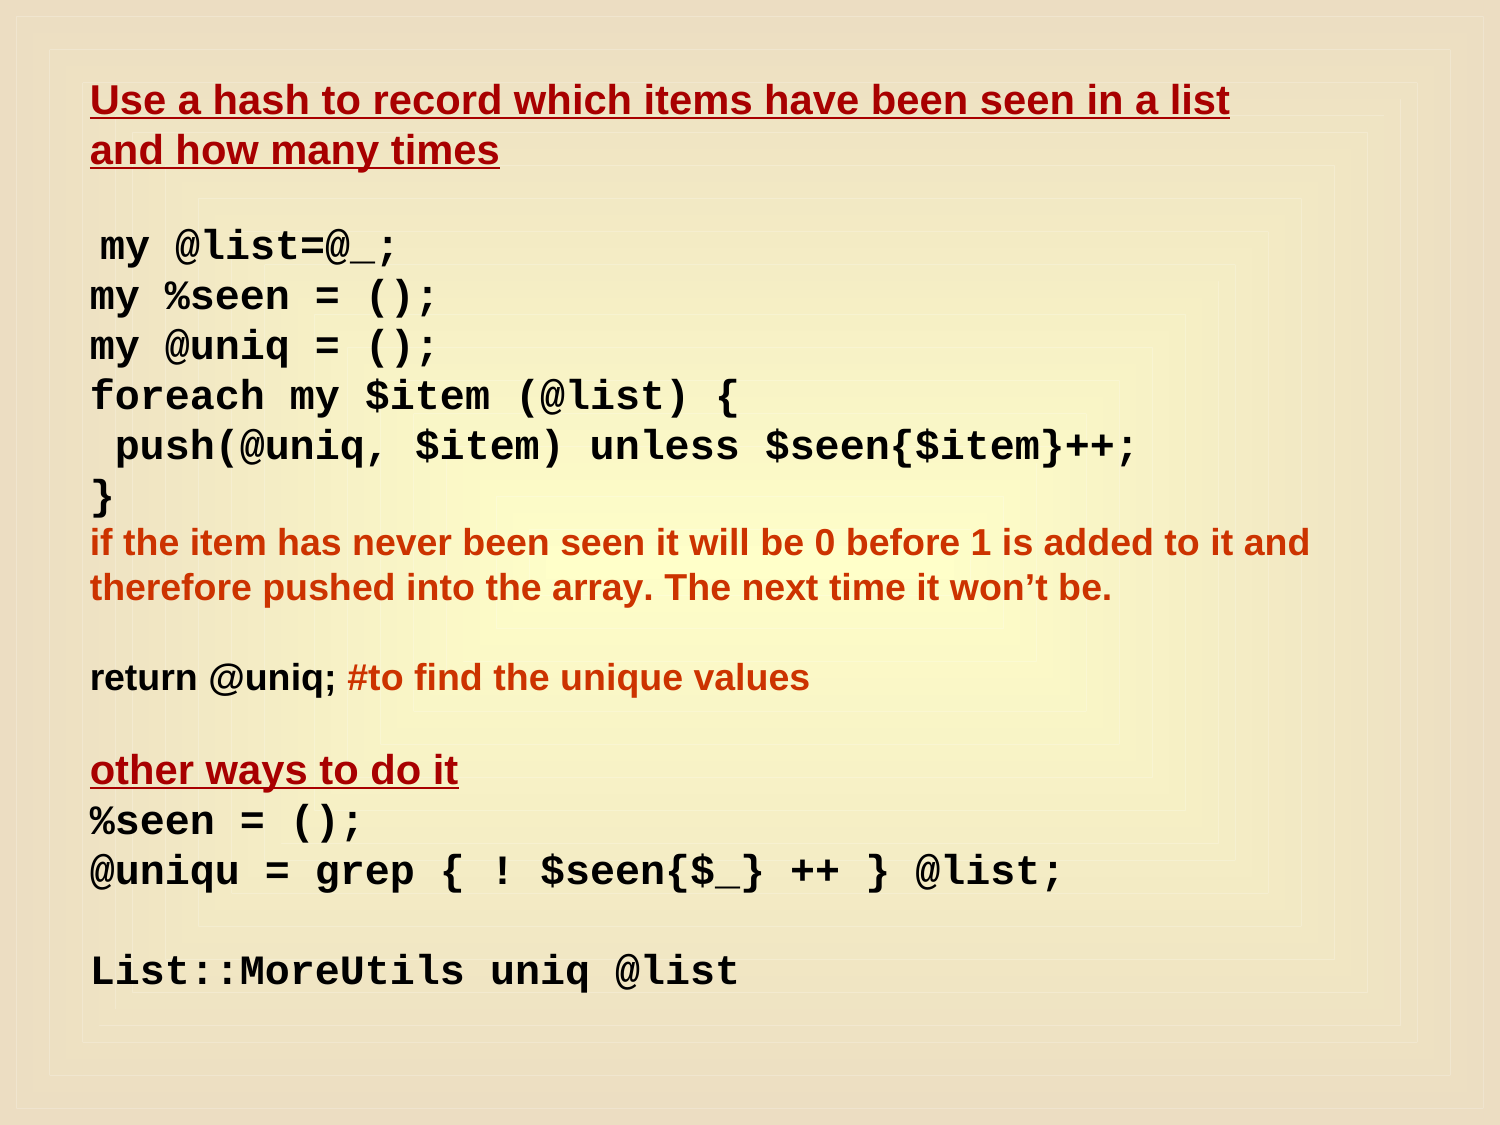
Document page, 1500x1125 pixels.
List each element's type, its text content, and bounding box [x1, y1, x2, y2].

text_box Use a hash to record which items have been seen in a list and how many times my @list=@_; my %seen = (); my @uniq = (); foreach my $item (@list) { push(@uniq, $item) unless $seen{$item}++; } if the item has never been seen it will be 0 before 1 is added to it and therefore pushed into the array. The next time it won’t be. return @uniq; #to find the unique values other ways to do it %seen = (); @uniqu = grep { ! $seen{$_} ++ } @list; List::MoreUtils uniq @list [75, 64, 1426, 1051]
